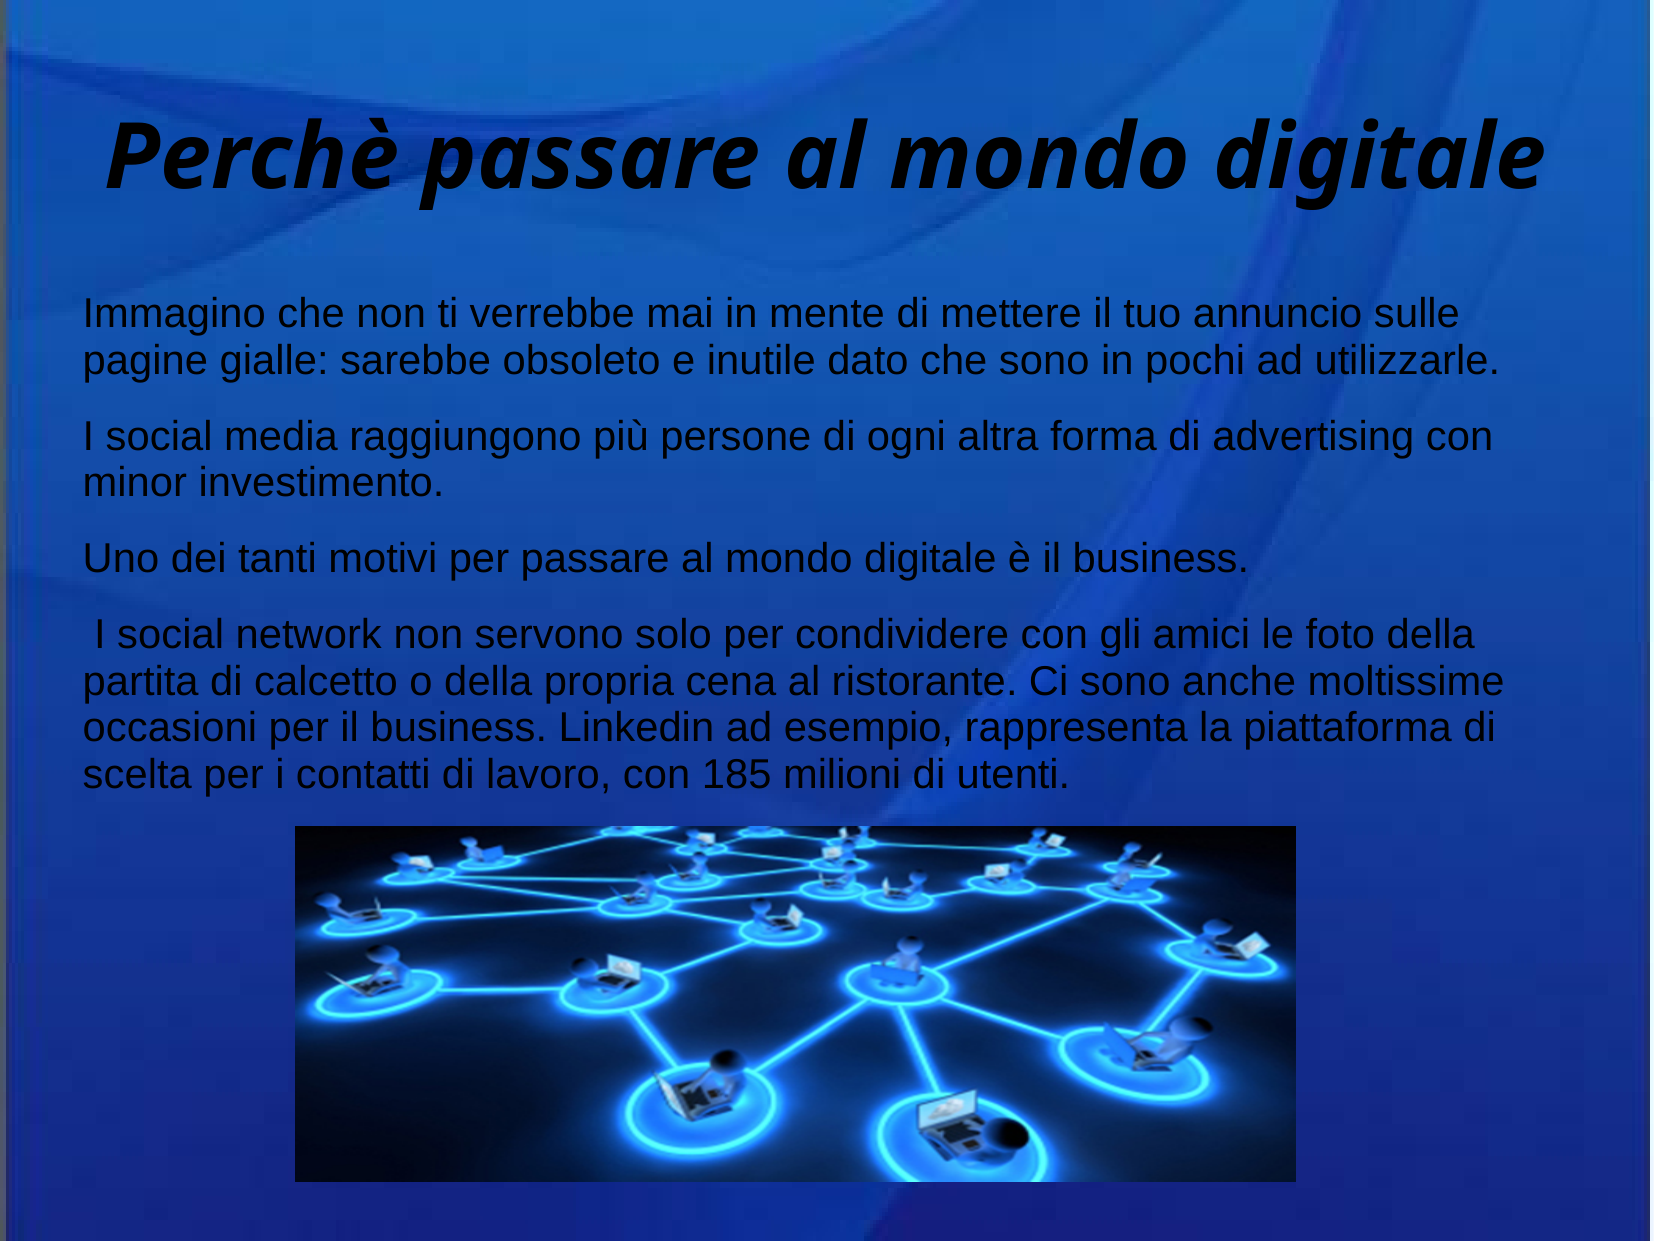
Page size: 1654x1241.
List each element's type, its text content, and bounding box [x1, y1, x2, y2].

picture [295, 826, 1296, 1182]
title Perchè passare al mondo digitale [82, 49, 1571, 257]
picture [0, 0, 1654, 1241]
list Immagino che non ti verrebbe mai in mente di mettere il tuo annuncio sulle pagine gialle: sarebbe obsoleto e inutile dato che sono in pochi ad utilizzarle. I social media raggiungono più persone di ogni altra forma di advertising con minor investimento. Uno dei tanti motivi per passare al mondo digitale è il business. I social network non servono solo per condividere con gli amici le foto della partita di calcetto o della propria cena al ristorante. Ci sono anche moltissime occasioni per il business. Linkedin ad esempio, rappresenta la piattaforma di scelta per i contatti di lavoro, con 185 milioni di utenti. [82, 290, 1571, 1241]
